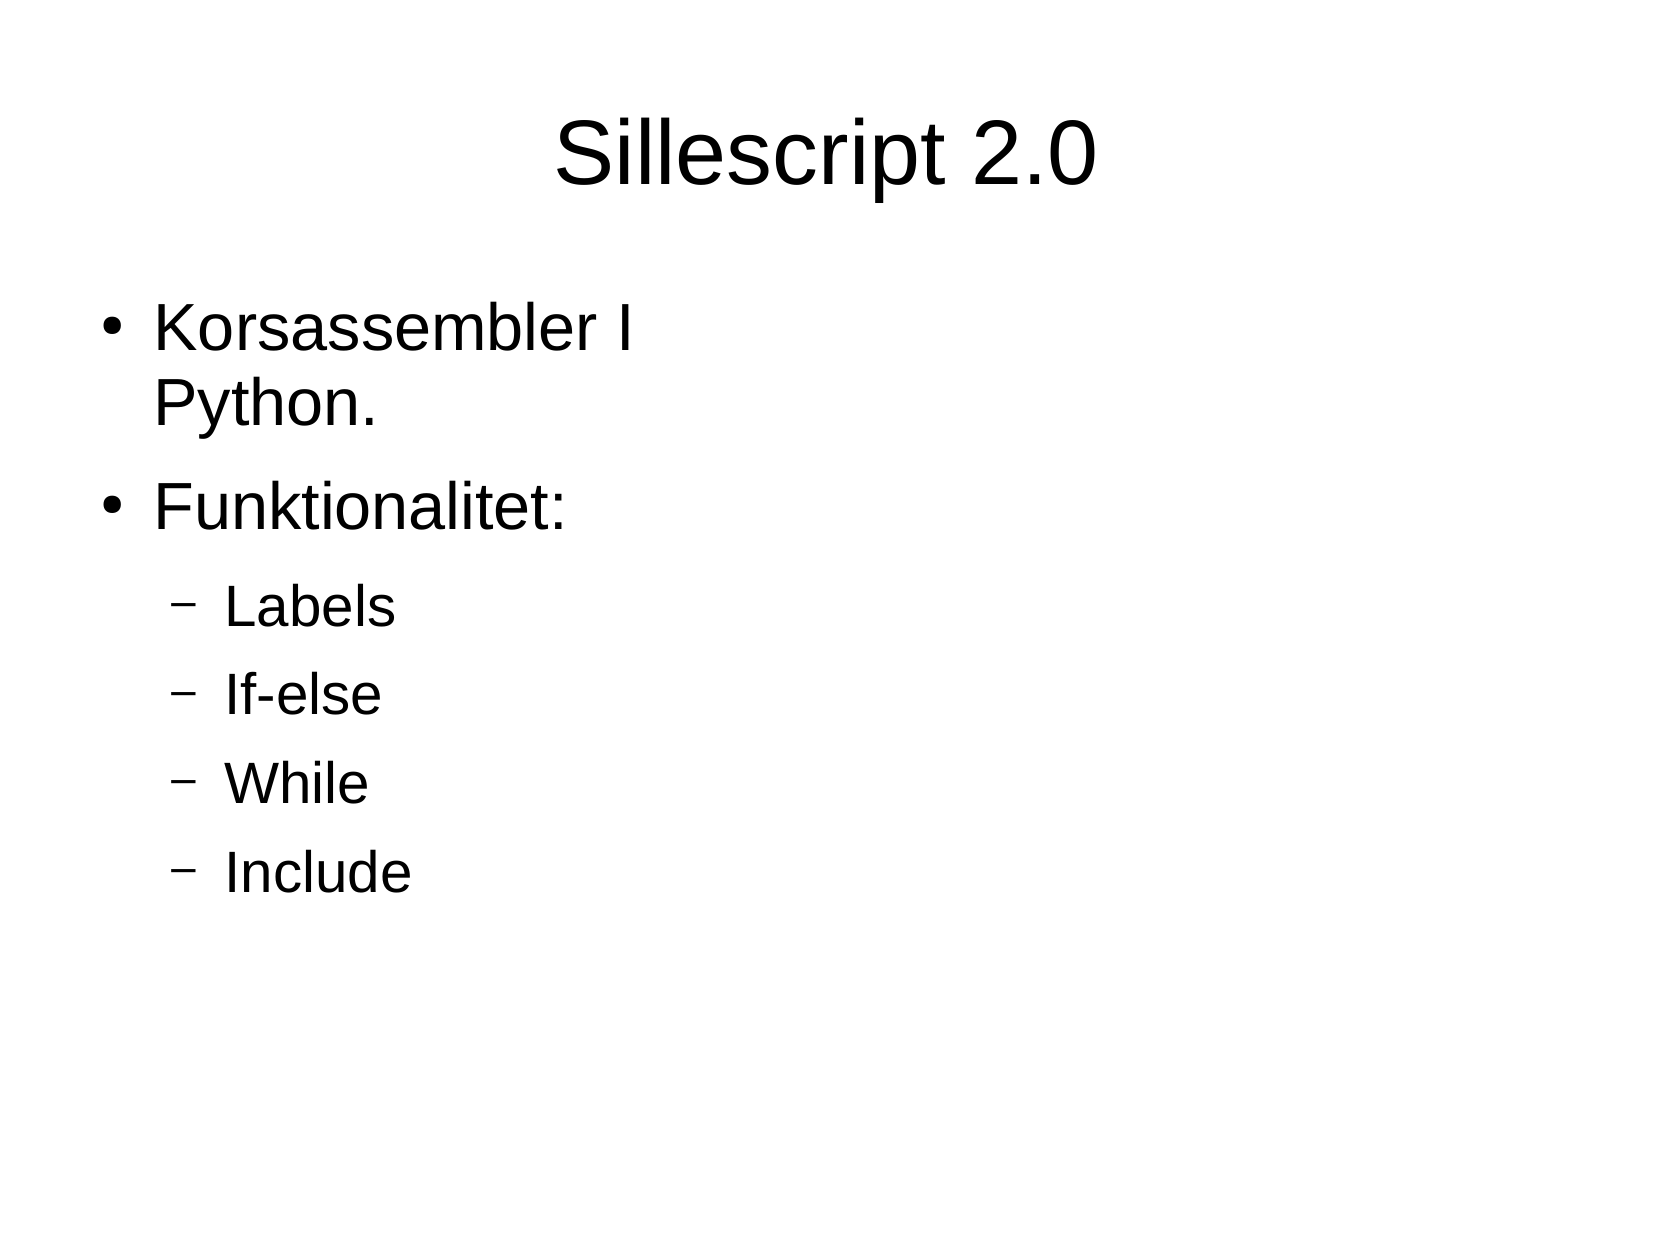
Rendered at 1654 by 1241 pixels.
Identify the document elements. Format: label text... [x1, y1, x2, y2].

list Korsassembler I Python. Funktionalitet: Labels If-else While Include [82, 290, 809, 1010]
title Sillescript 2.0 [82, 49, 1571, 257]
